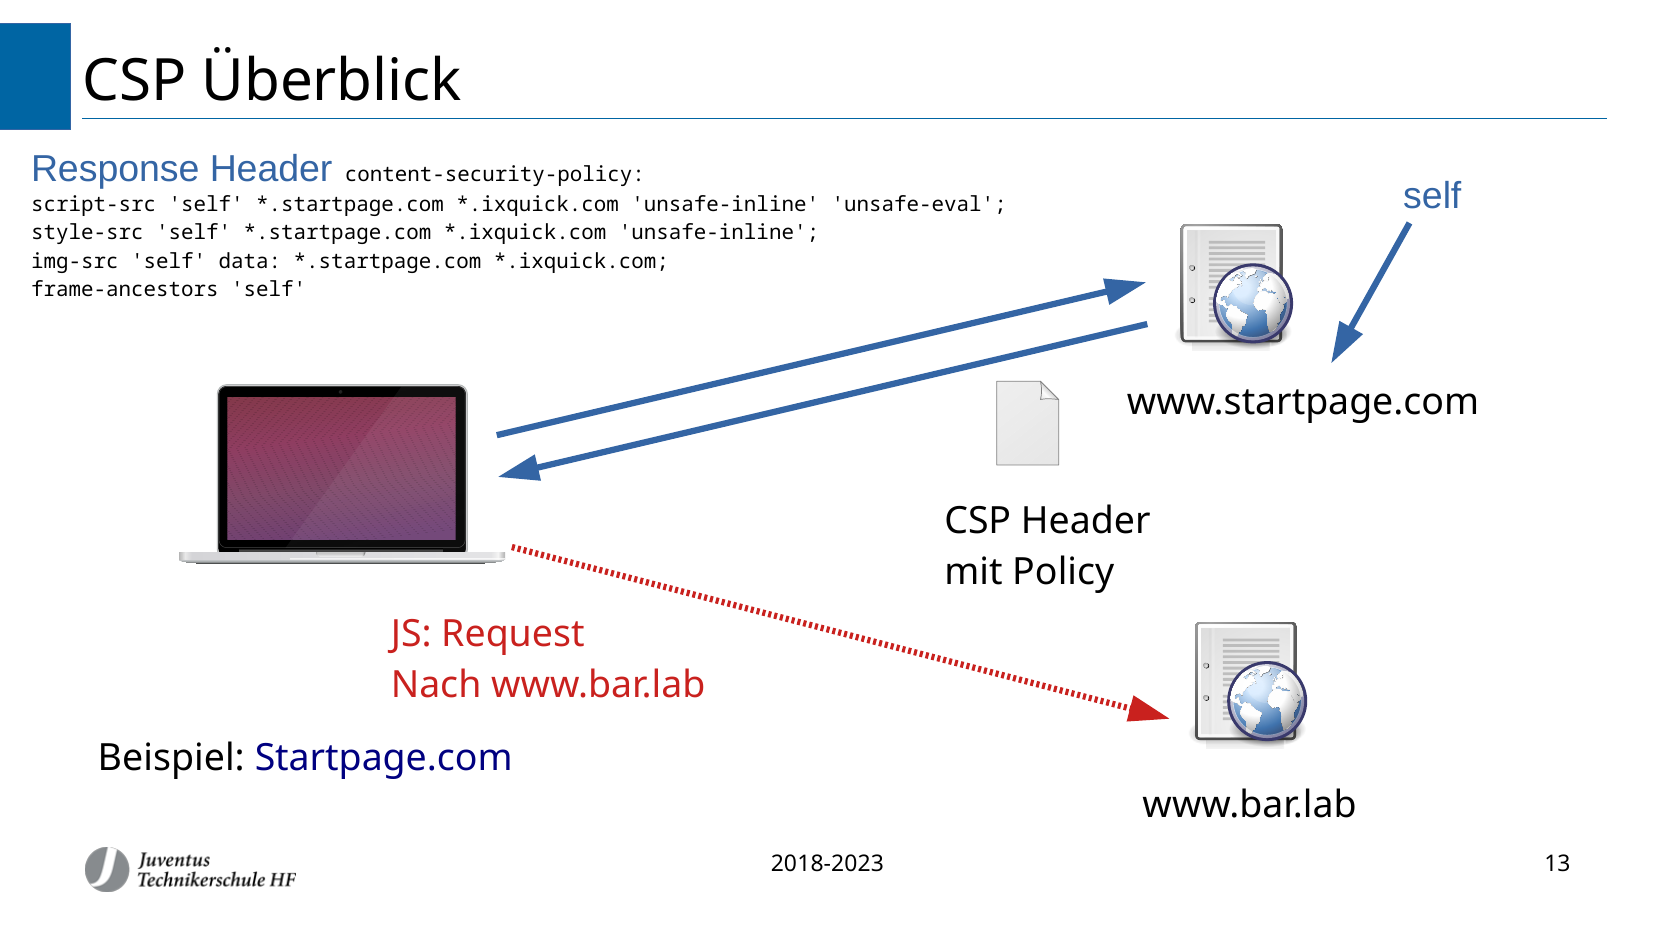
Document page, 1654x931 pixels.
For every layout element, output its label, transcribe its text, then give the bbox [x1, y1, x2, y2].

text_box self [1388, 167, 1477, 225]
text_box www.bar.lab [1127, 769, 1364, 830]
picture [85, 847, 296, 892]
picture [1176, 611, 1315, 750]
text_box Beispiel: Startpage.com [83, 722, 496, 783]
text_box www.startpage.com [1112, 367, 1472, 428]
text_box CSP Header mit Policy [929, 485, 1157, 591]
title CSP Überblick [82, 37, 1571, 119]
picture [980, 376, 1075, 471]
text_box Response Header content-security-policy: script-src 'self' *.startpage.com *.ixquick.com 'unsafe-inline' 'unsafe-eval'; style-src 'self' *.startpage.com *.ixquick.com 'unsafe-inline'; img-src 'self' data: *.startpage.com *.ixquick.com; frame-ancestors 'self' [16, 139, 1021, 291]
picture [178, 383, 506, 569]
picture [1162, 214, 1301, 353]
text_box JS: Request Nach www.bar.lab [376, 598, 706, 704]
